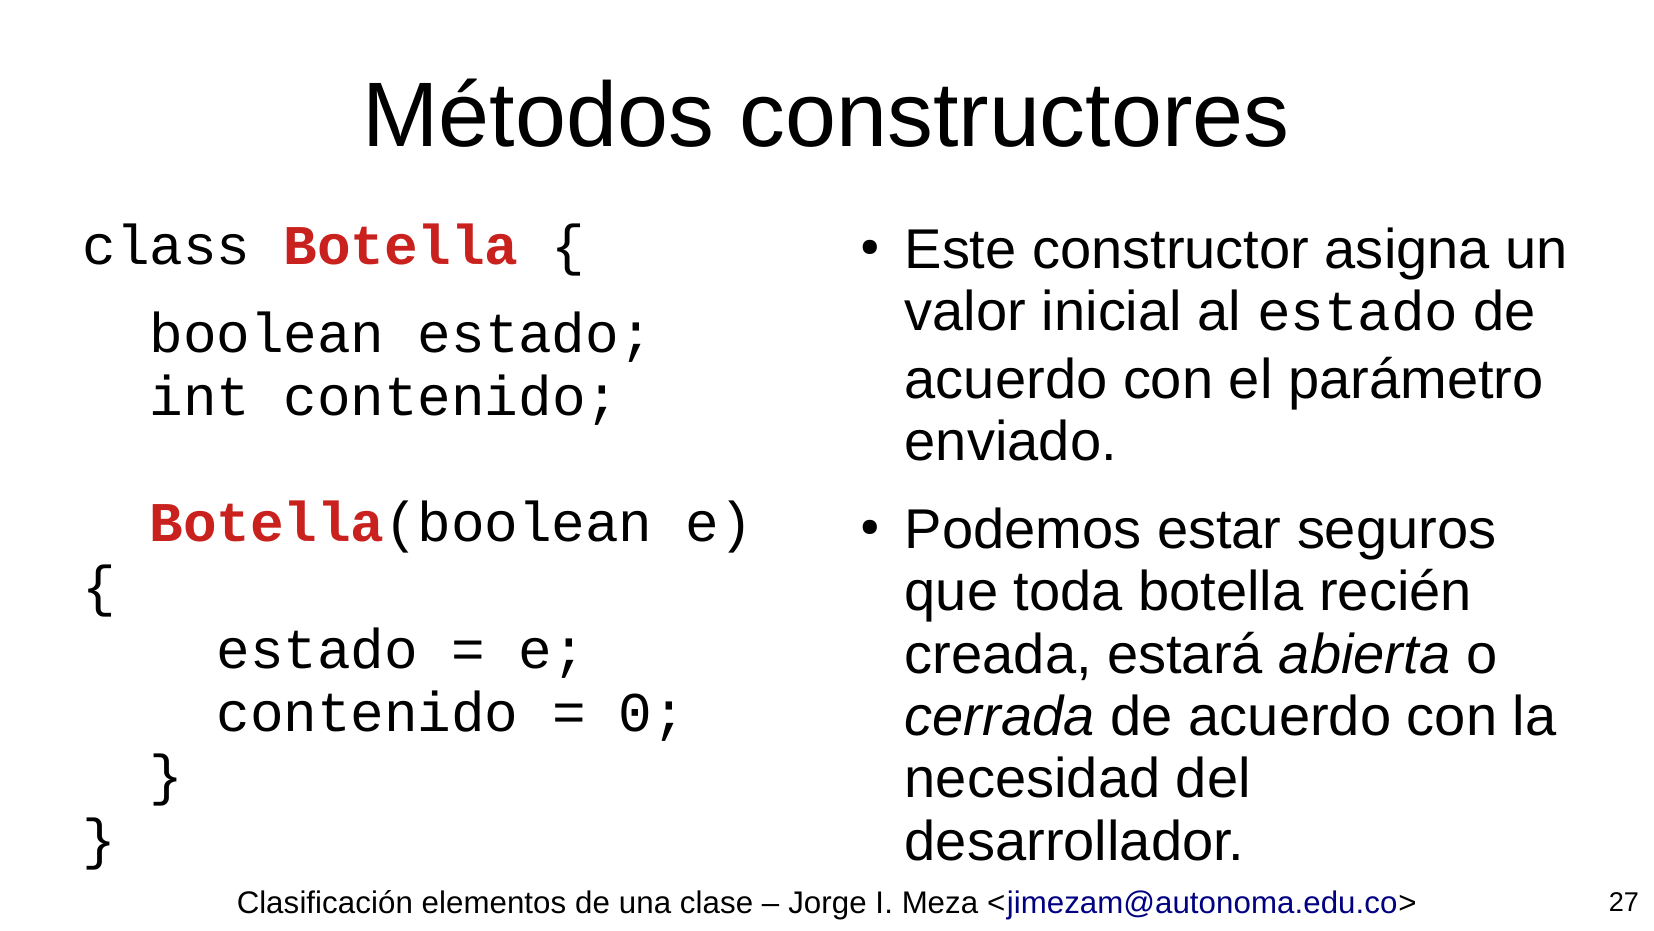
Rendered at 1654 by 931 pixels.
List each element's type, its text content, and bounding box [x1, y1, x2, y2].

list class Botella { boolean estado; int contenido; Botella(boolean e) { estado = e; contenido = 0; } } [82, 217, 809, 879]
list Este constructor asigna un valor inicial al estado de acuerdo con el parámetro enviado. Podemos estar seguros que toda botella recién creada, estará abierta o cerrada de acuerdo con la necesidad del desarrollador. [845, 217, 1572, 879]
title Métodos constructores [82, 37, 1571, 193]
